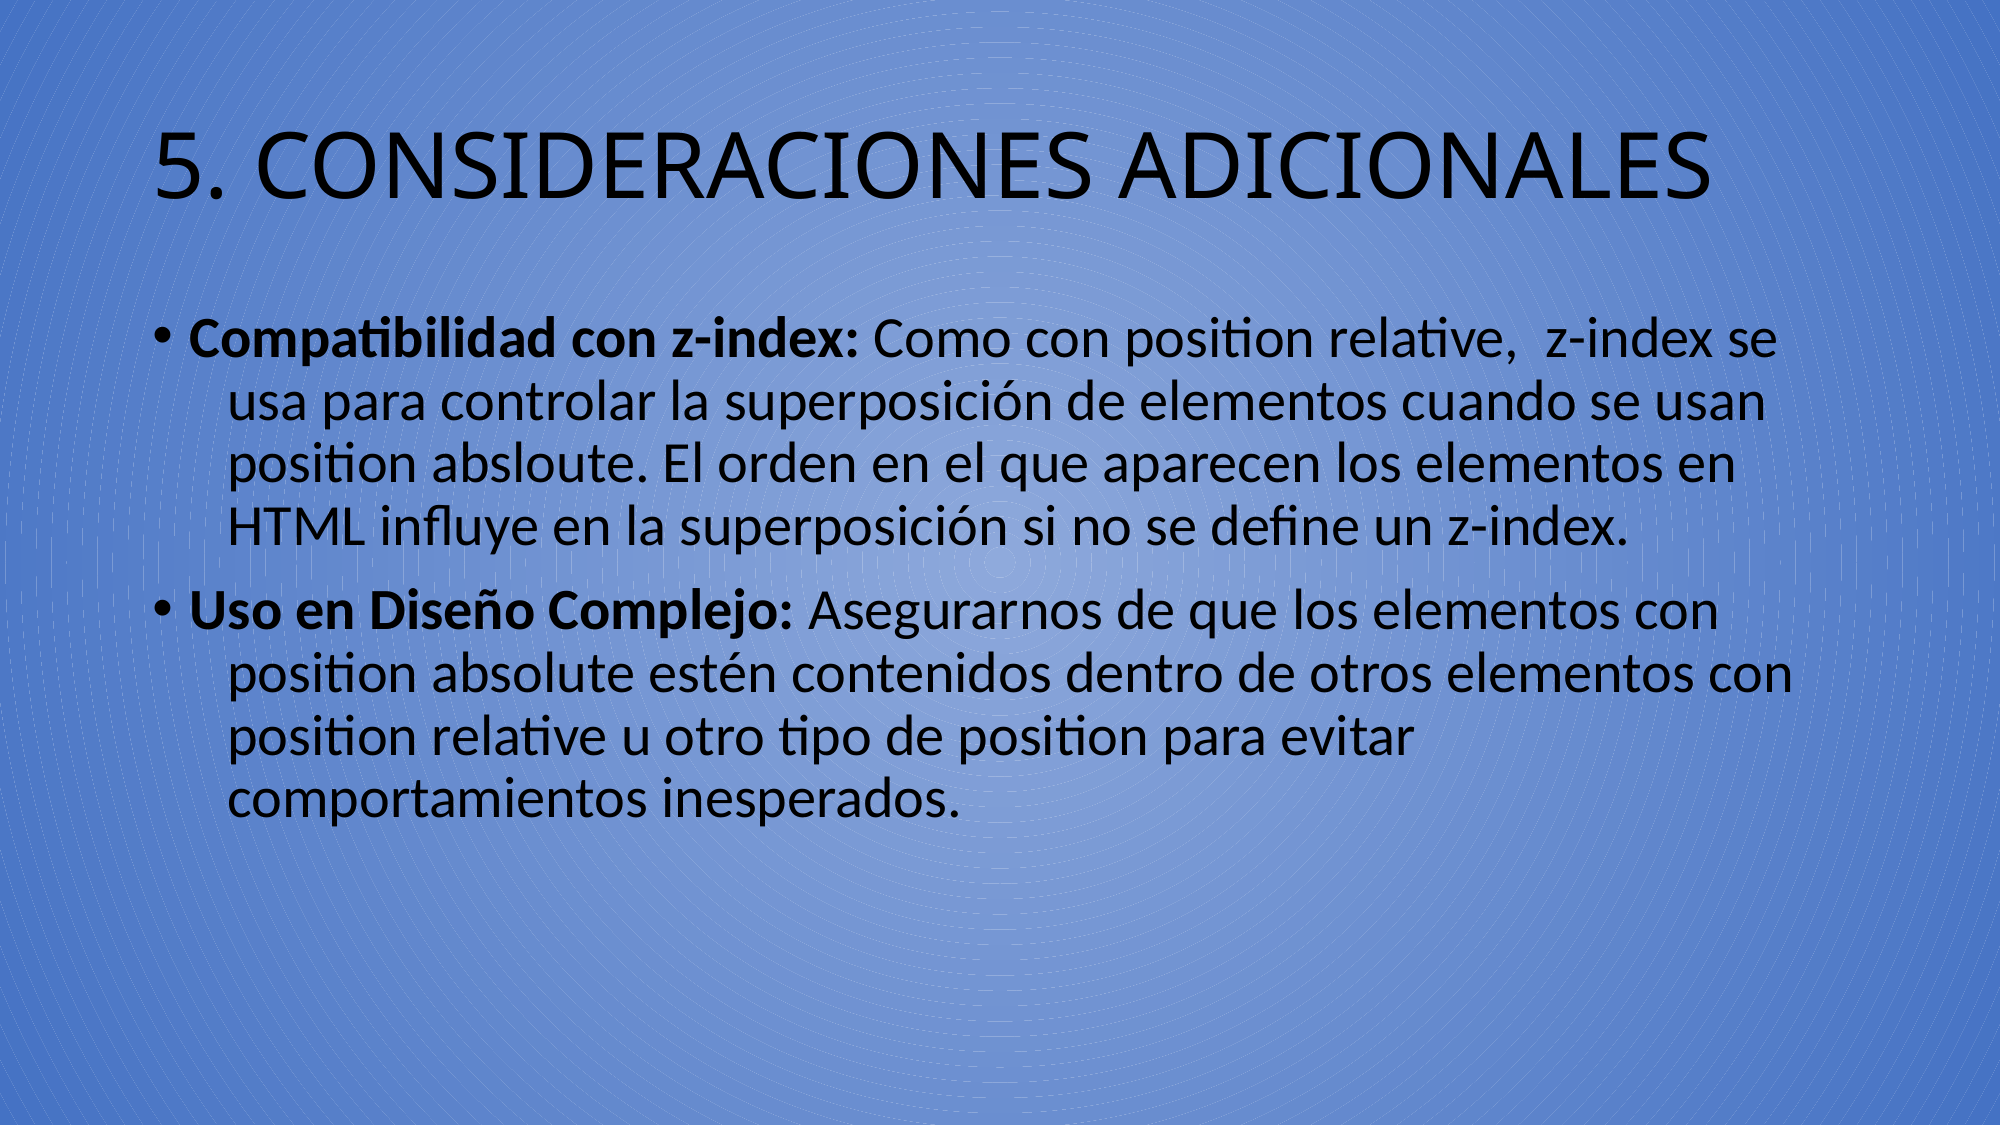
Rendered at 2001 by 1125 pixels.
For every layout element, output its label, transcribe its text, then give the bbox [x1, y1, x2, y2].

title 5. CONSIDERACIONES ADICIONALES [137, 59, 1863, 278]
list Compatibilidad con z-index: Como con position relative, z-index se usa para controlar la superposición de elementos cuando se usan position absloute. El orden en el que aparecen los elementos en HTML influye en la superposición si no se define un z-index. Uso en Diseño Complejo: Asegurarnos de que los elementos con position absolute estén contenidos dentro de otros elementos con position relative u otro tipo de position para evitar comportamientos inesperados. [137, 299, 1863, 1014]
